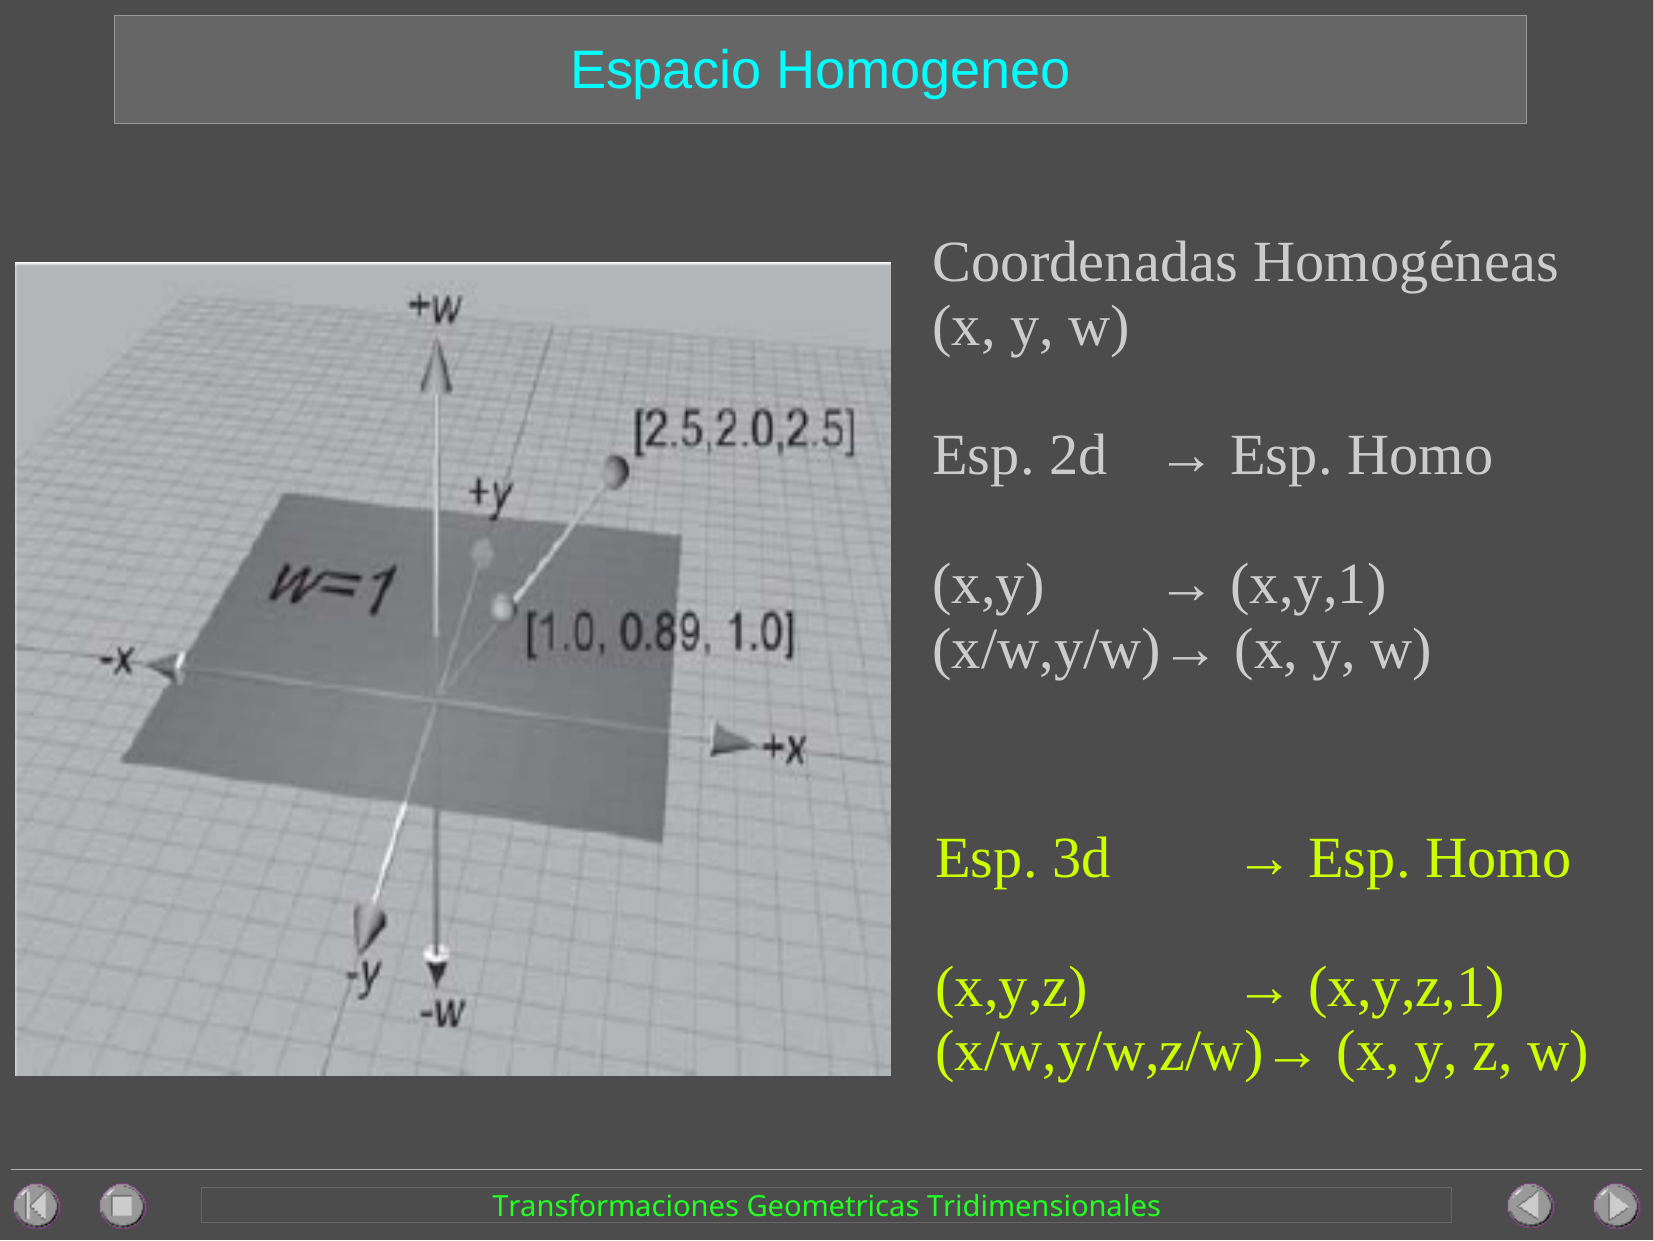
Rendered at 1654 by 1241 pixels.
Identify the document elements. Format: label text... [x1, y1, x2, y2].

text_box Coordenadas Homogéneas (x, y, w) Esp. 2d → Esp. Homo (x,y) → (x,y,1) (x/w,y/w)→ (x, y, w) [932, 229, 1581, 723]
picture [97, 1181, 148, 1232]
picture [1591, 1181, 1642, 1232]
title Espacio Homogeneo [114, 15, 1527, 124]
picture [15, 262, 891, 1076]
picture [1505, 1181, 1556, 1231]
picture [11, 1181, 62, 1232]
text_box Esp. 3d → Esp. Homo (x,y,z) → (x,y,z,1) (x/w,y/w,z/w)→ (x, y, z, w) [935, 825, 1615, 1108]
